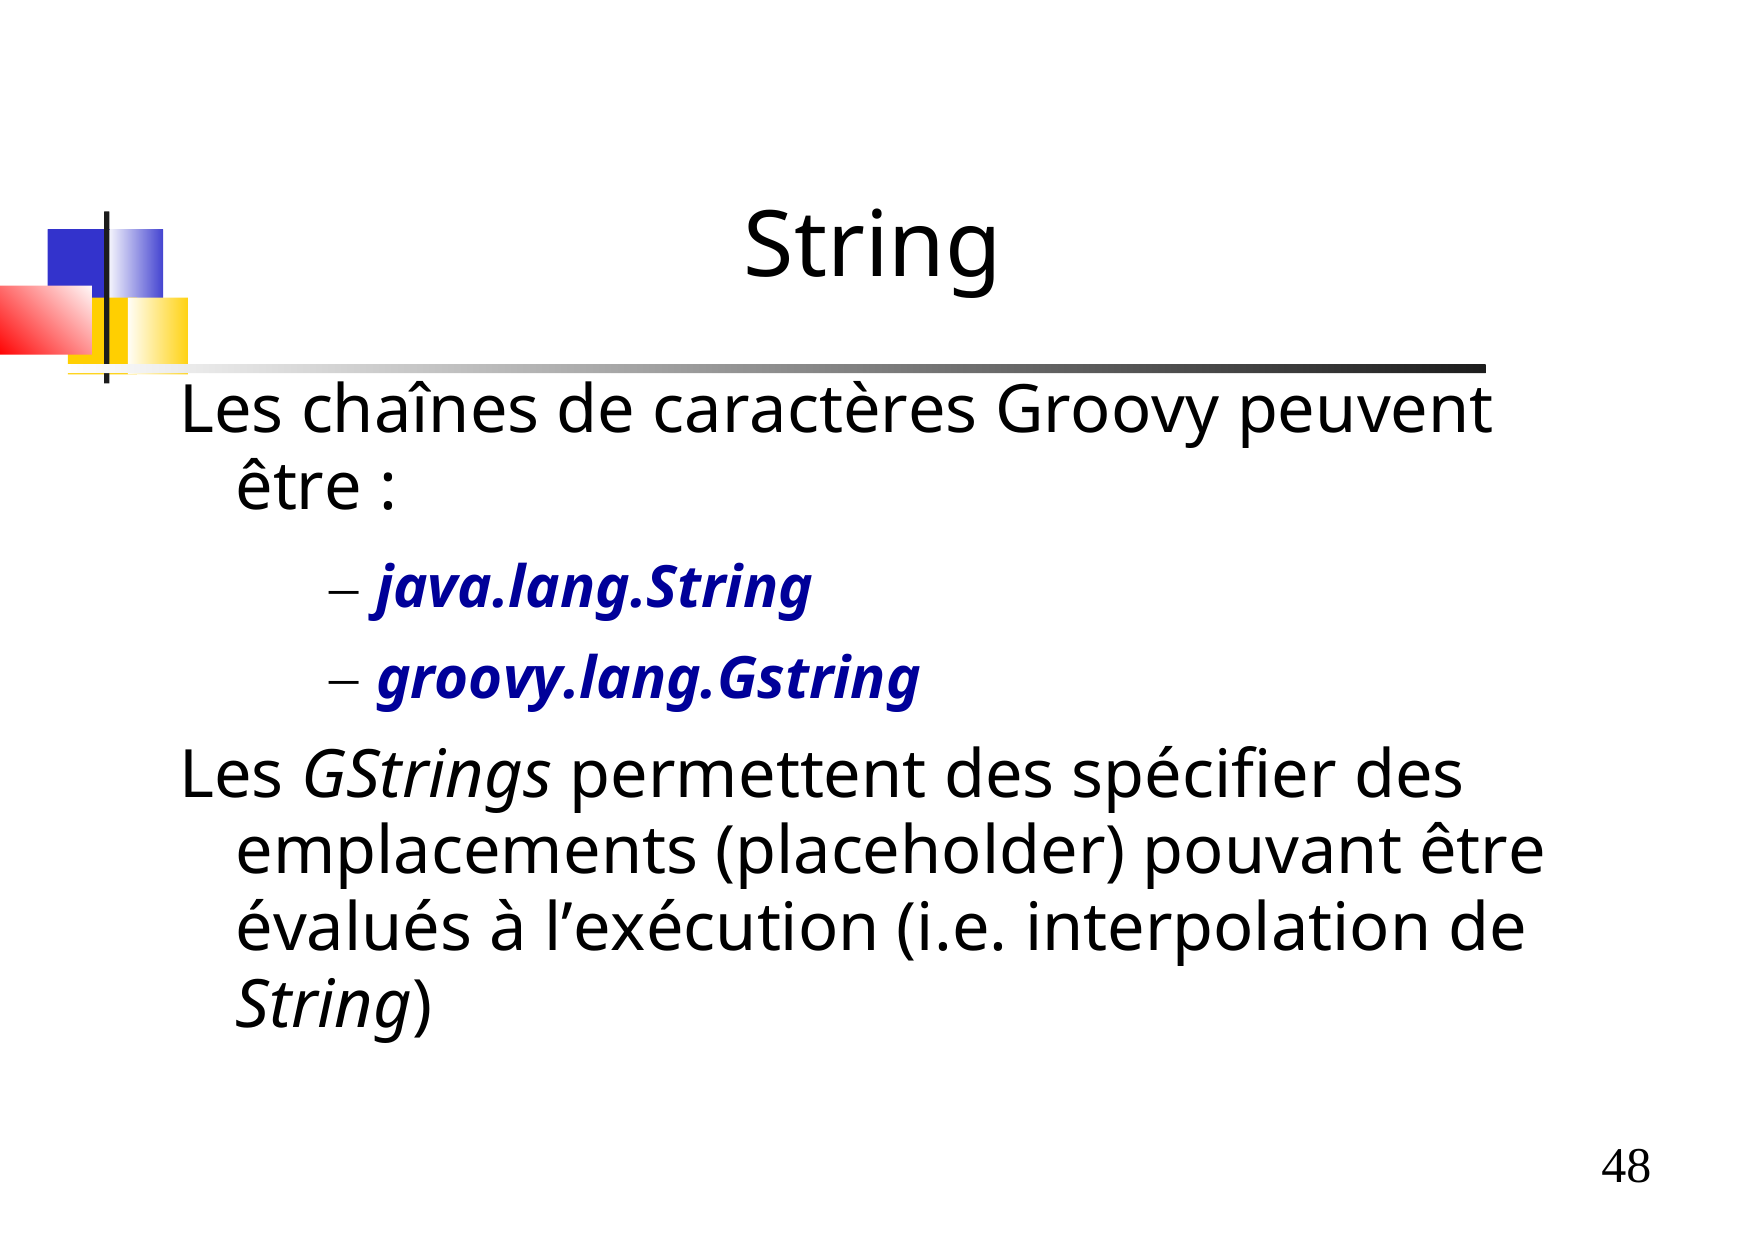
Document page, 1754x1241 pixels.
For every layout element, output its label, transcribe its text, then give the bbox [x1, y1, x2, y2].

title String [179, 139, 1567, 351]
list Les chaînes de caractères Groovy peuvent être : java.lang.String groovy.lang.Gstring Les GStrings permettent des spécifier des emplacements (placeholder) pouvant être évalués à l’exécution (i.e. interpolation de String) [179, 371, 1567, 1091]
